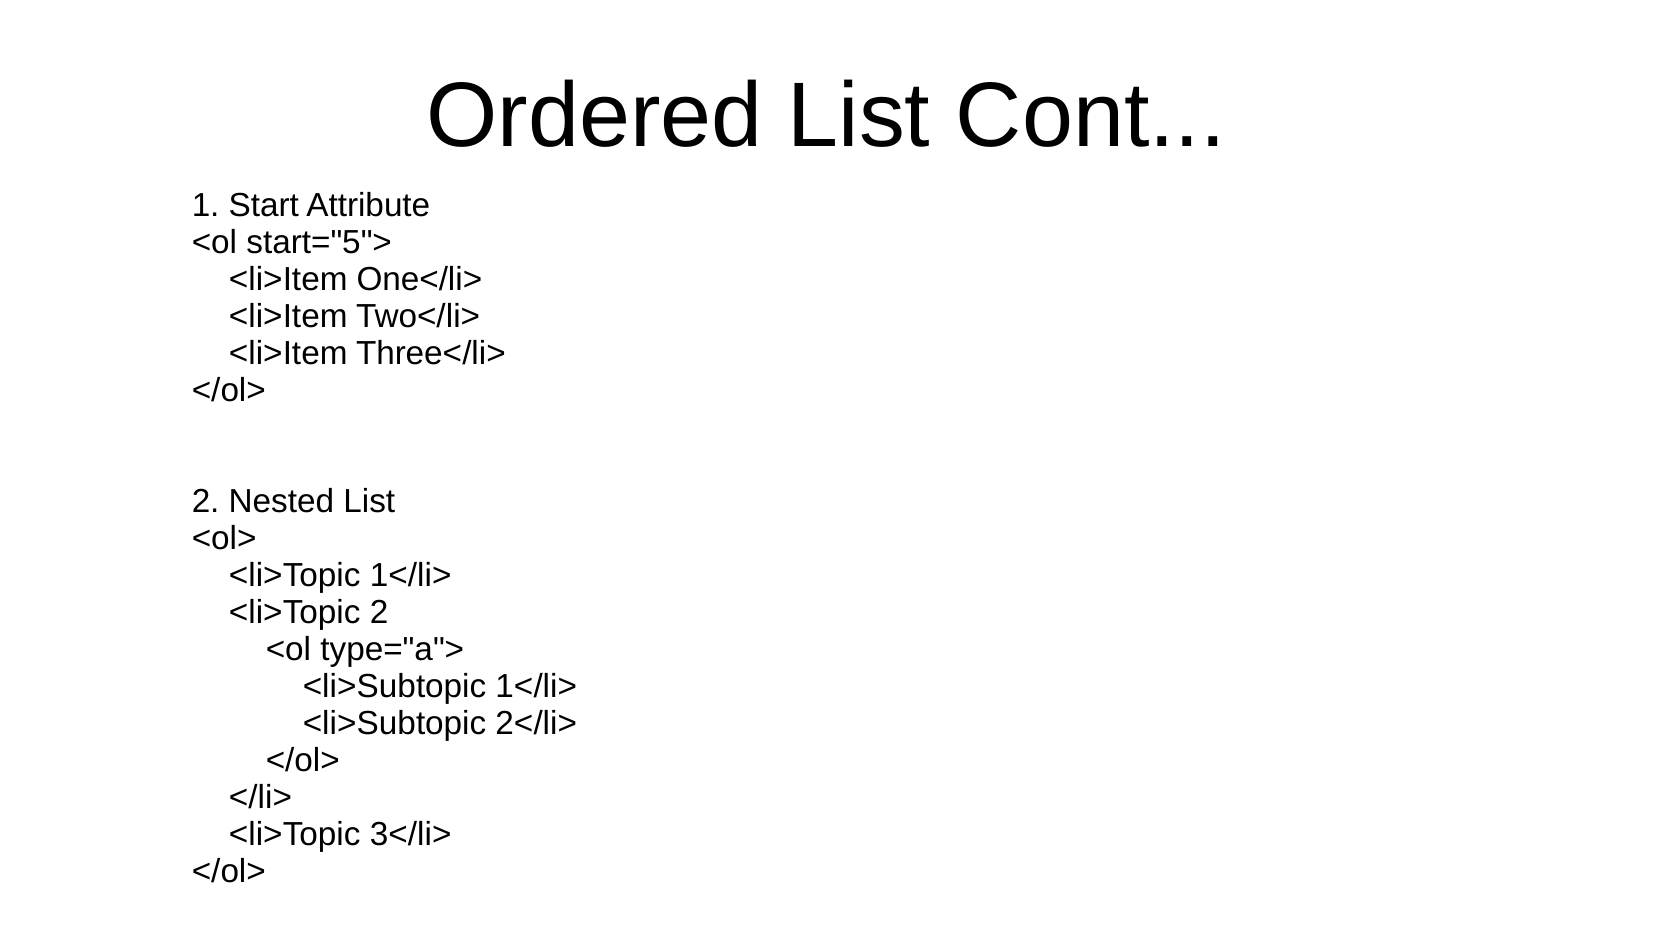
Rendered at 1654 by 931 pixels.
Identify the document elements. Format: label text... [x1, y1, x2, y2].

text_box 1. Start Attribute <ol start="5"> <li>Item One</li> <li>Item Two</li> <li>Item Three</li> </ol> 2. Nested List <ol> <li>Topic 1</li> <li>Topic 2 <ol type="a"> <li>Subtopic 1</li> <li>Subtopic 2</li> </ol> </li> <li>Topic 3</li> </ol> [177, 178, 1063, 931]
title Ordered List Cont... [82, 37, 1571, 193]
